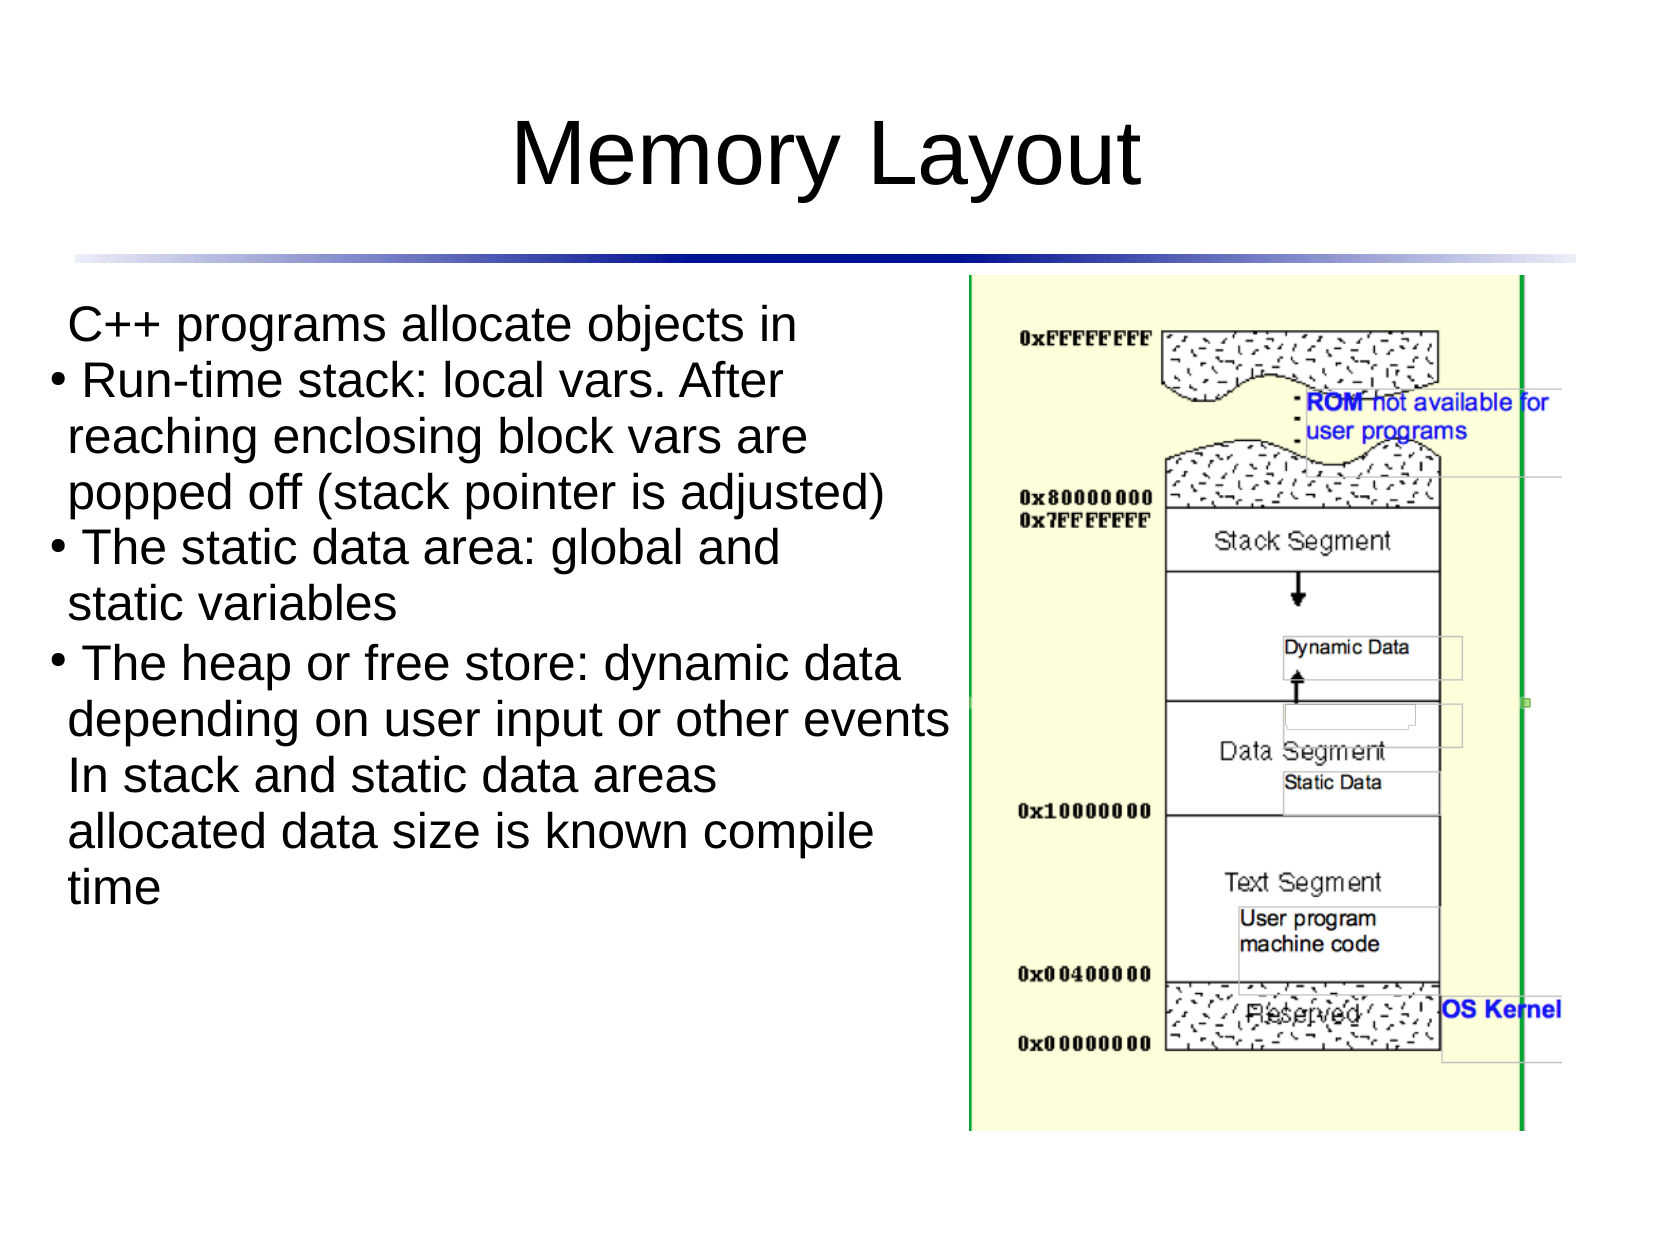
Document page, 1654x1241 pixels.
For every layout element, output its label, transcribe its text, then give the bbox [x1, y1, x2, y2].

picture [969, 275, 1562, 1131]
picture [1149, 254, 1576, 263]
picture [75, 254, 682, 263]
subtitle C++ programs allocate objects in Run-time stack: local vars. After reaching enclosing block vars are popped off (stack pointer is adjusted) The static data area: global and static variables The heap or free store: dynamic data depending on user input or other events In stack and static data areas allocated data size is known compile time [49, 296, 969, 976]
chart [682, 201, 1149, 929]
title Memory Layout [82, 65, 1571, 241]
